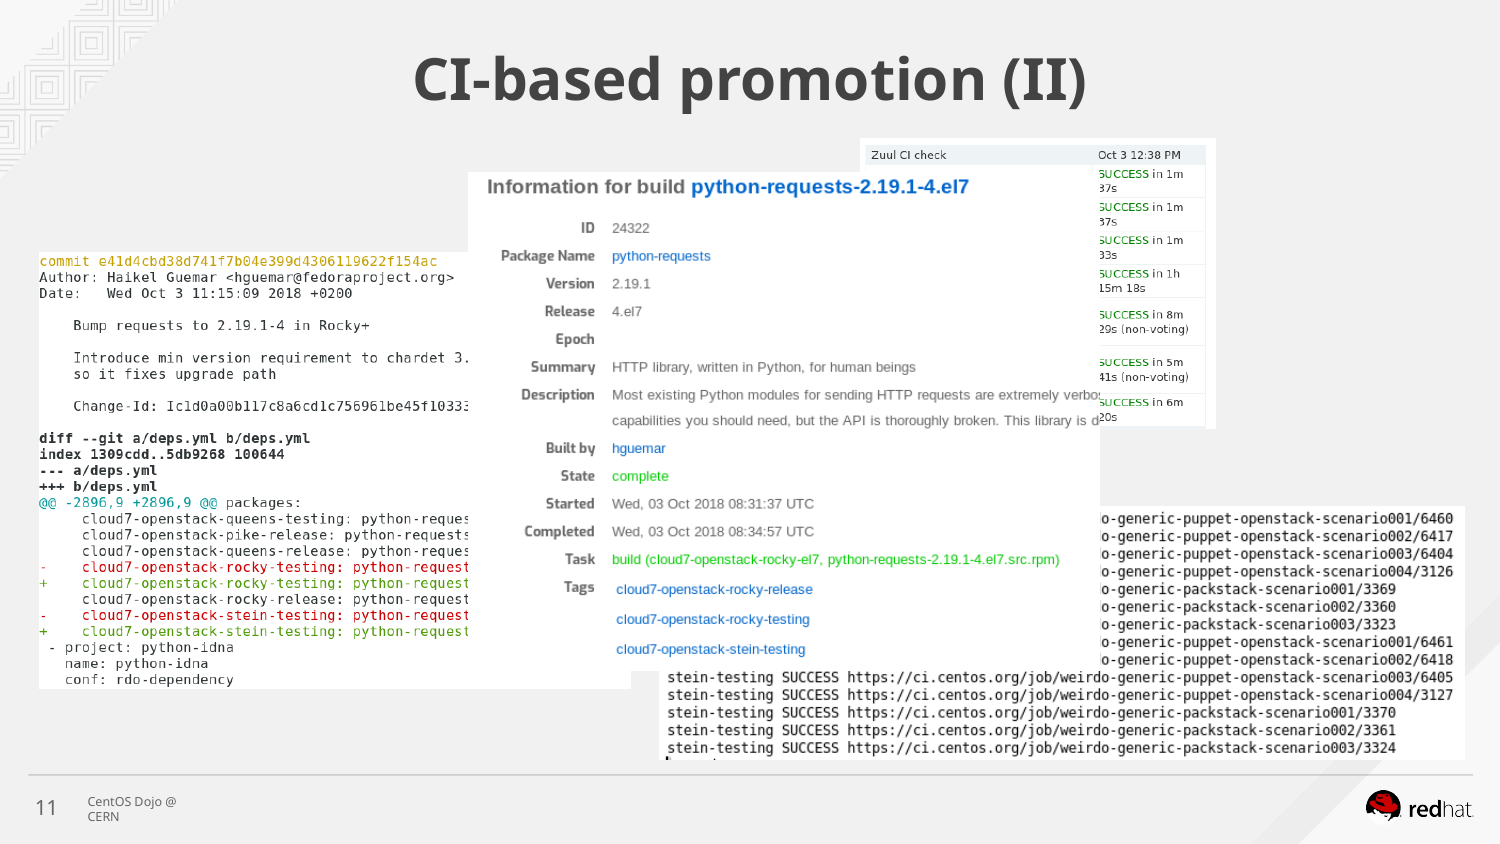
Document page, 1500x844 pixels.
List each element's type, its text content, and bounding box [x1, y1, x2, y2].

title CI-based promotion (II) [135, 0, 1365, 128]
slide_number 1 [16, 776, 77, 842]
picture [0, 0, 1500, 844]
